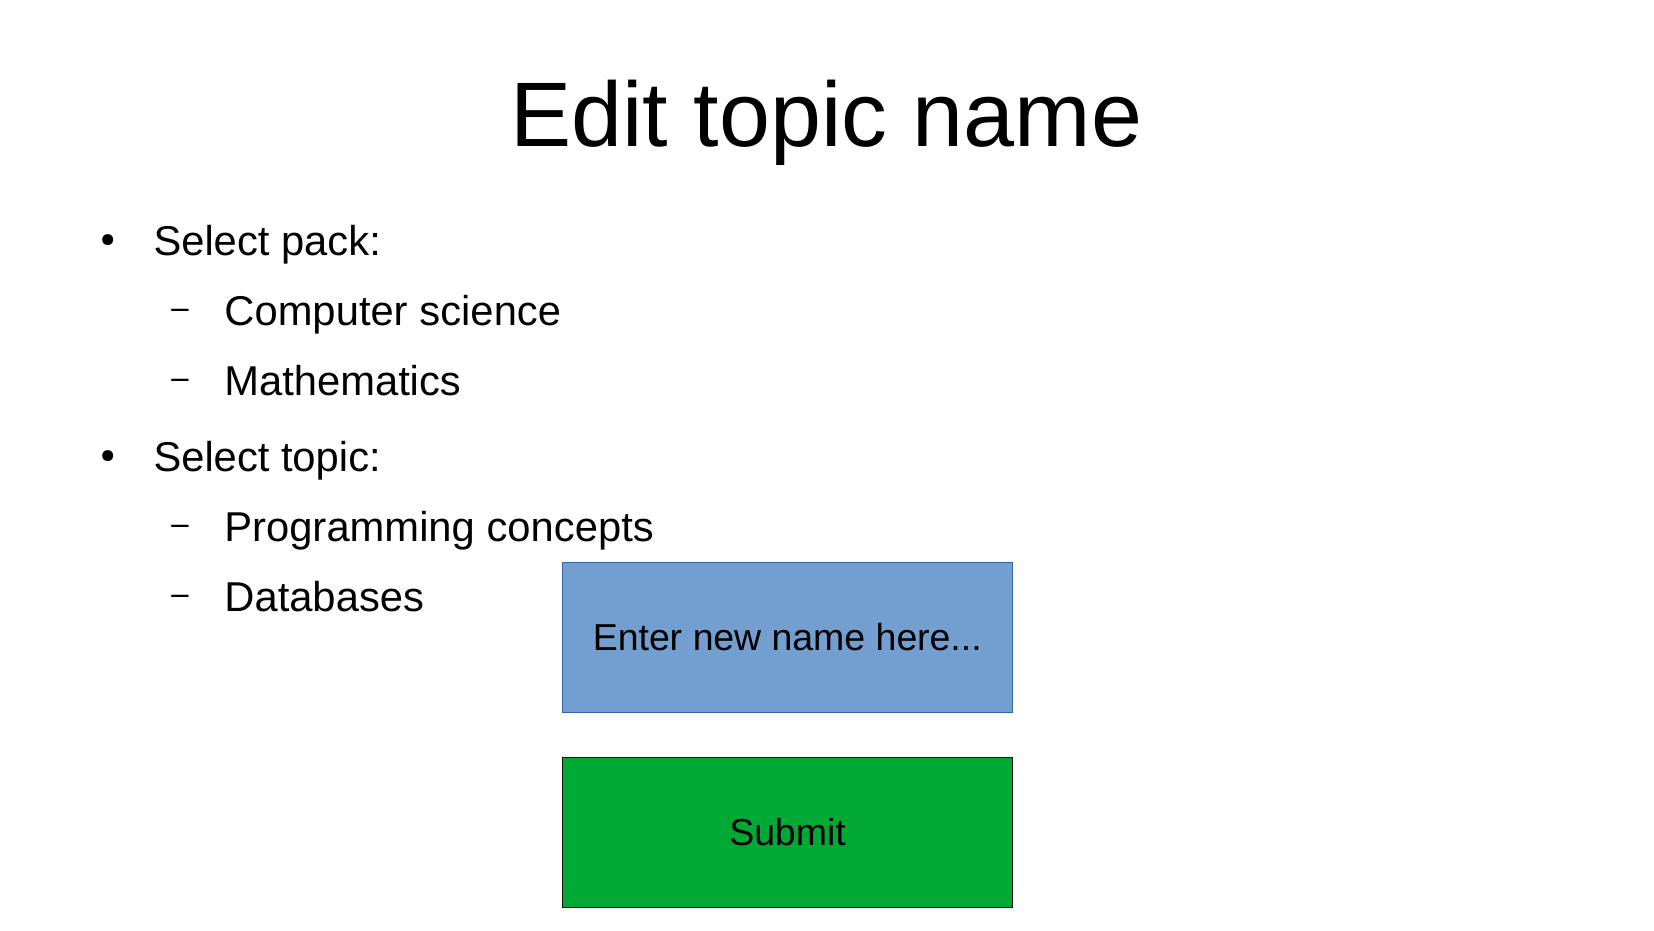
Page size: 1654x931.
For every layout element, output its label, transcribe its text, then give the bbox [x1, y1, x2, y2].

text_box Submit [562, 757, 1013, 908]
text_box Enter new name here... [562, 562, 1013, 713]
list Select pack: Computer science Mathematics Select topic: Programming concepts Databases [82, 217, 1571, 758]
title Edit topic name [82, 37, 1571, 193]
